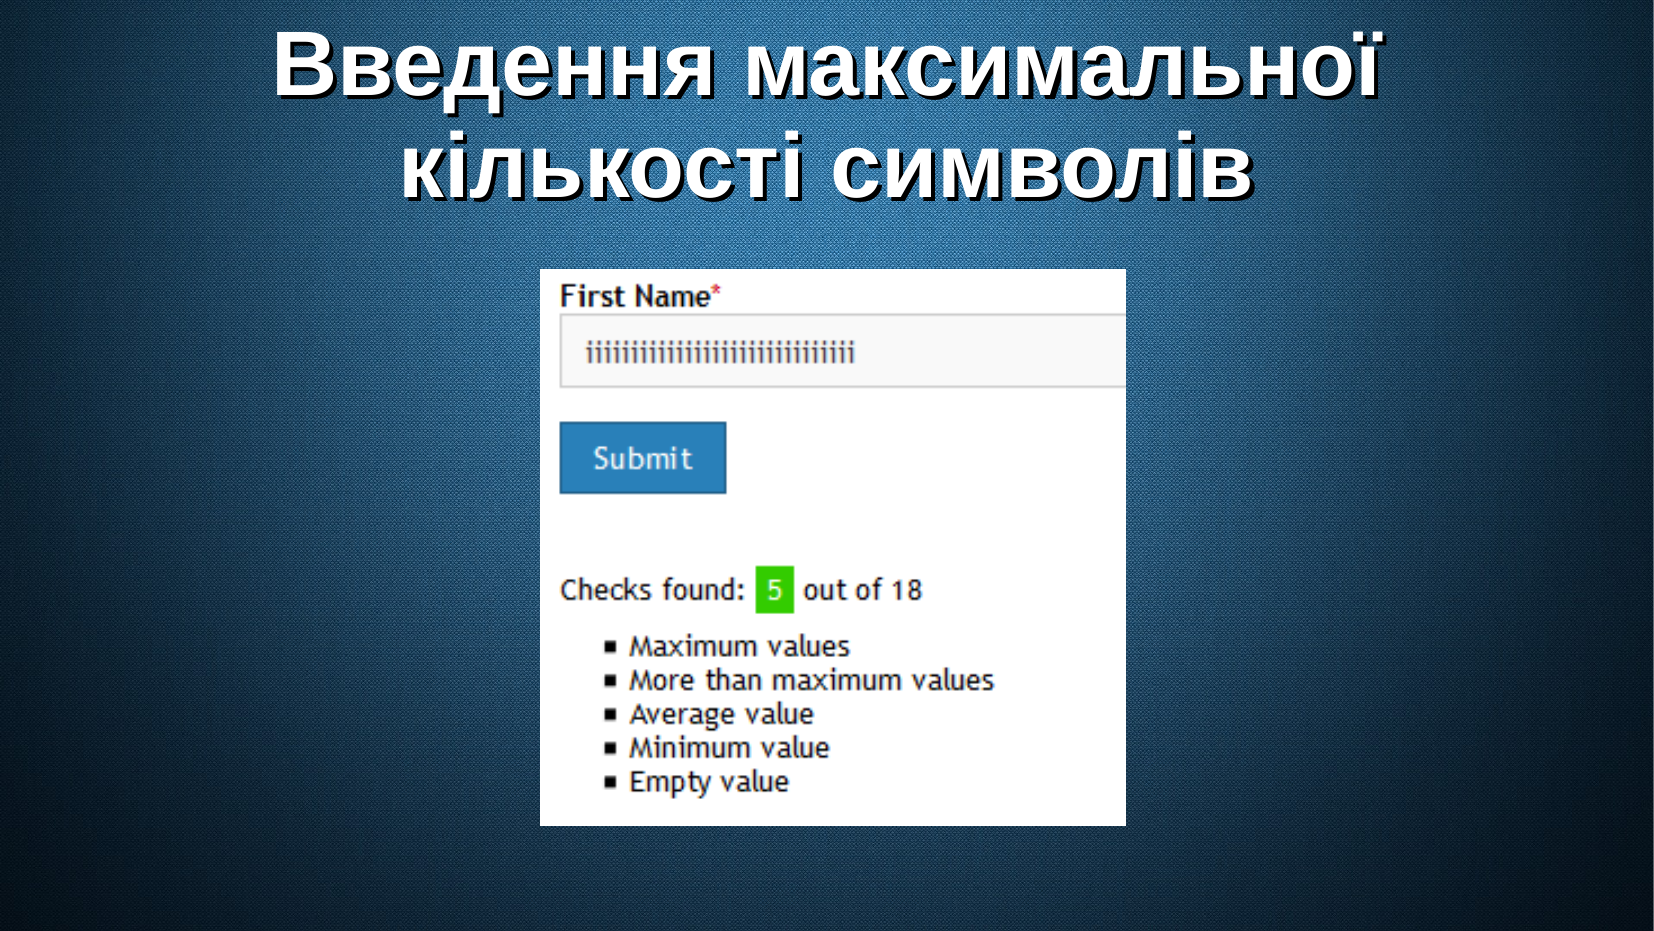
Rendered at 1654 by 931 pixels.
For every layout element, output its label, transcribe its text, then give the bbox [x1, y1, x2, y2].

title Введення максимальної кількості символів [82, 12, 1571, 218]
picture [0, 0, 1654, 931]
